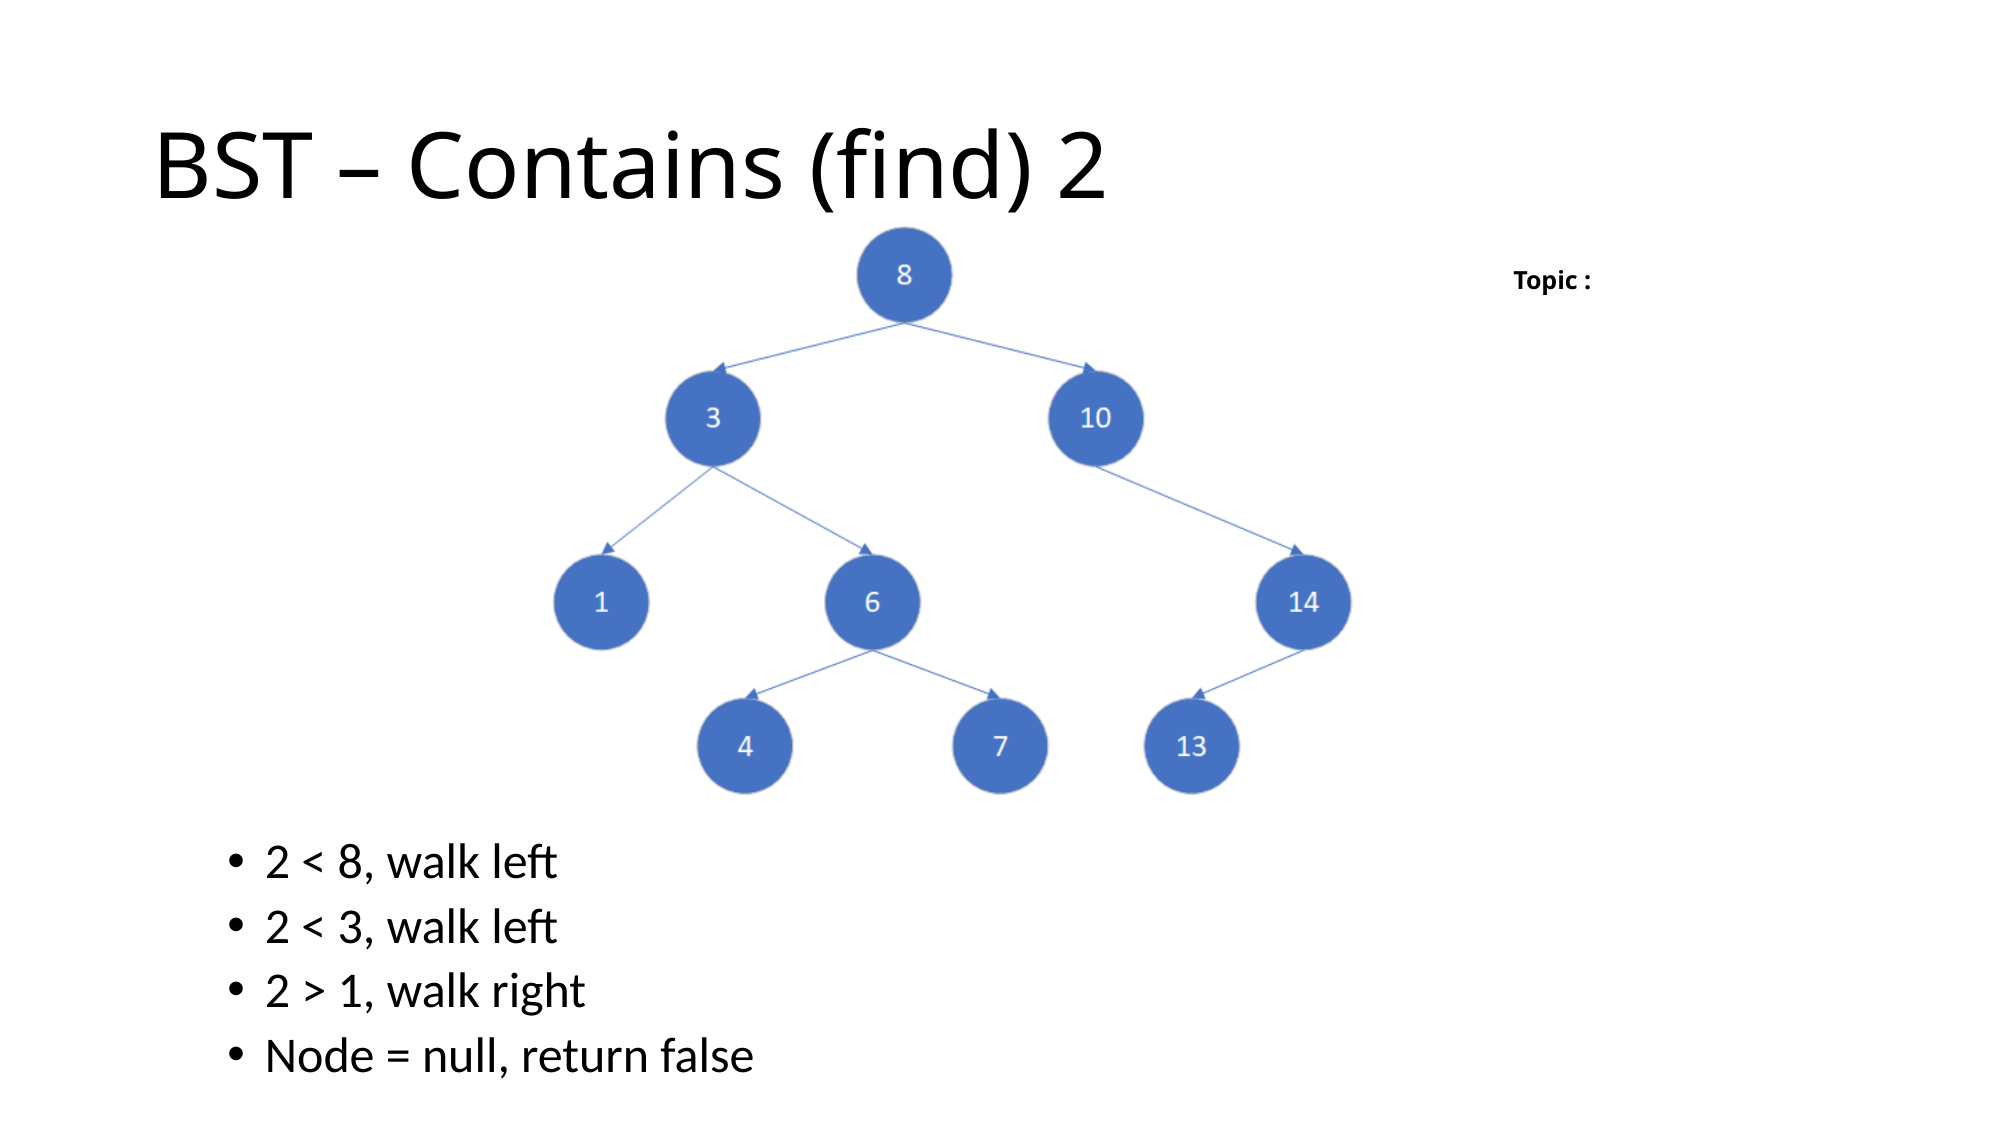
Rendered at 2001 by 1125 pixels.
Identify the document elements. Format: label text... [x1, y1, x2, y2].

title BST – Contains (find) 2 [137, 59, 1863, 278]
picture [552, 226, 1353, 795]
list 2 < 8, walk left 2 < 3, walk left 2 > 1, walk right Node = null, return false [137, 828, 1863, 1097]
text_box Topic : [1513, 234, 1592, 295]
